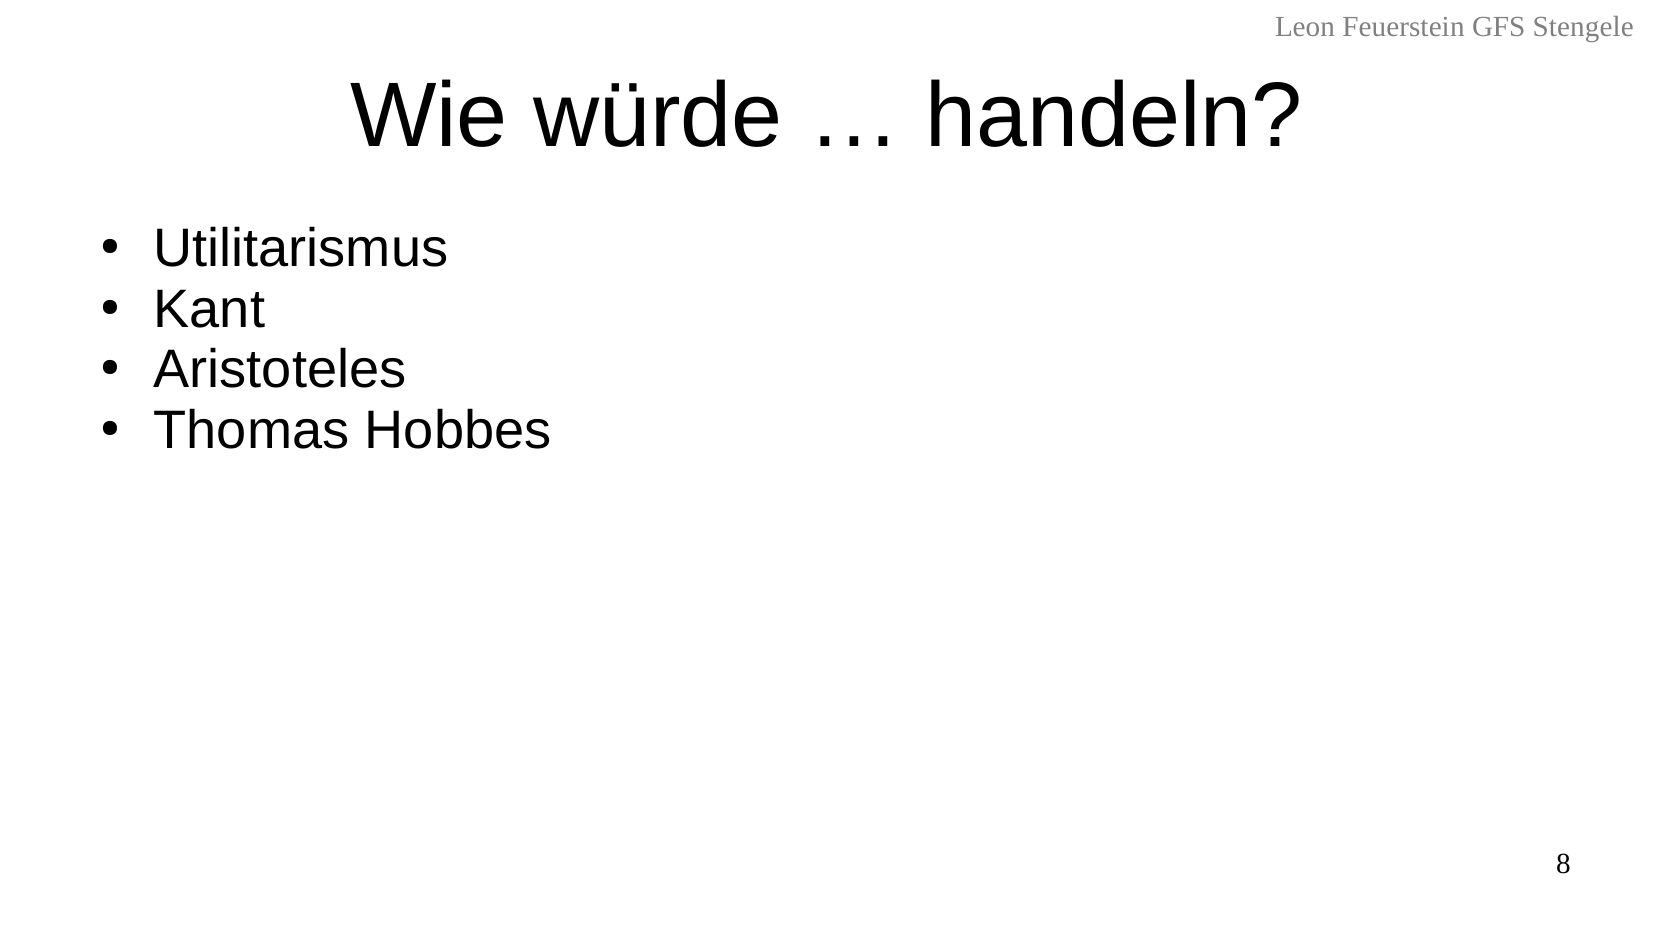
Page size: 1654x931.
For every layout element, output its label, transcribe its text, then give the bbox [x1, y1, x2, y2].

title Wie würde … handeln? [82, 37, 1571, 193]
list Utilitarismus Kant Aristoteles Thomas Hobbes [82, 217, 1571, 758]
